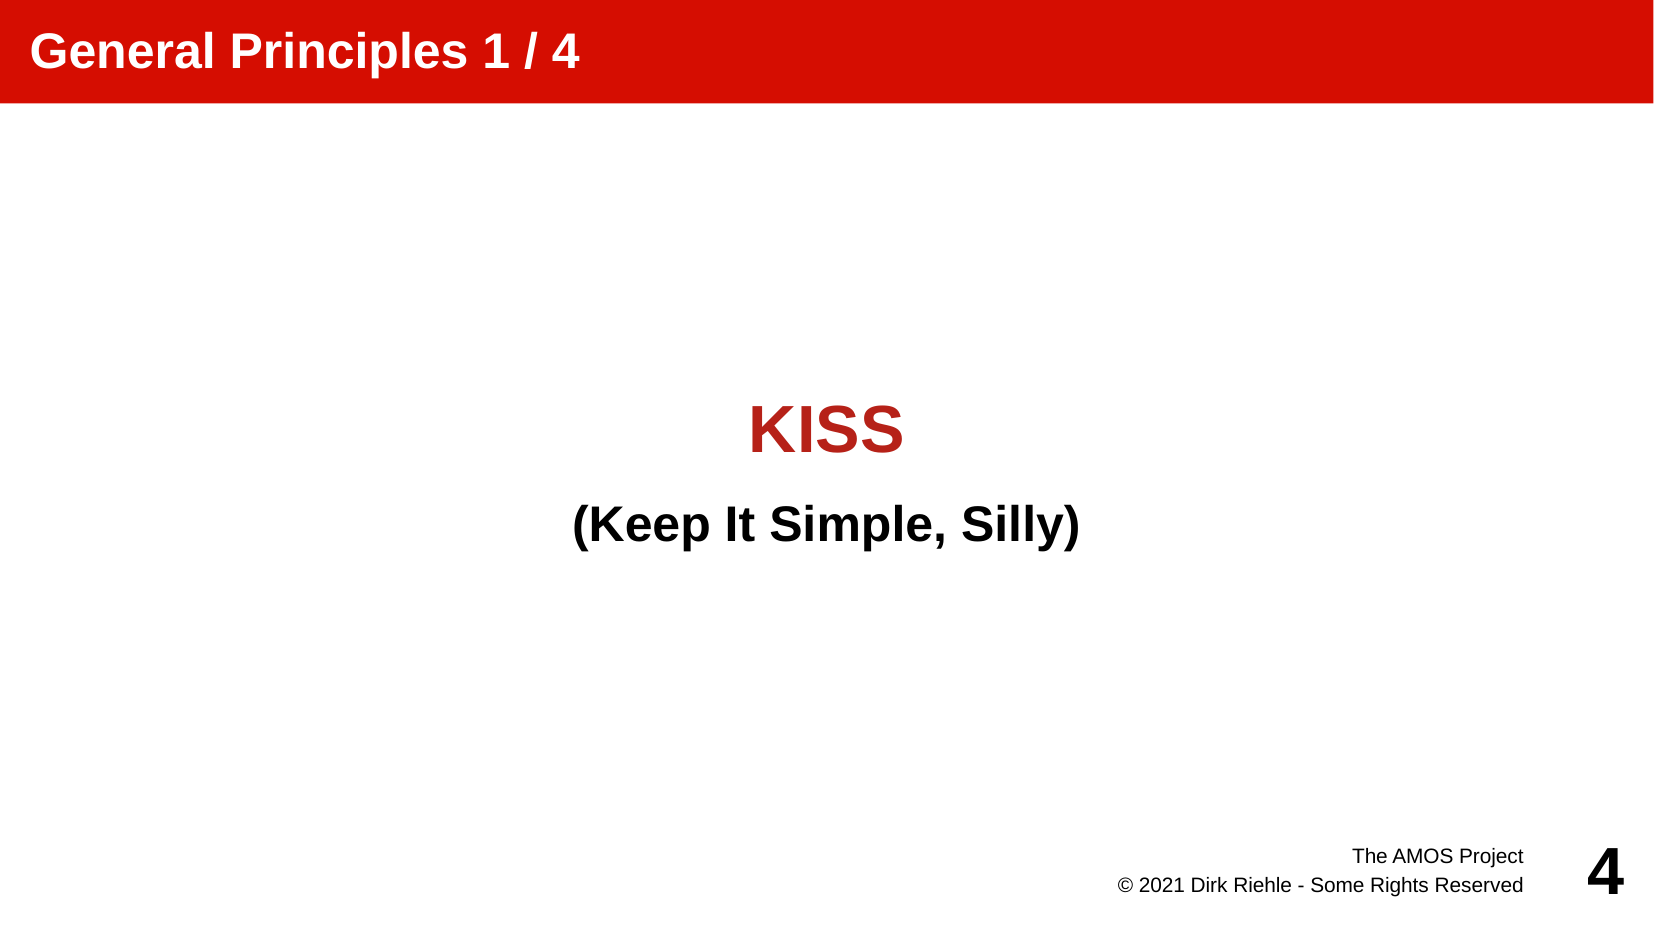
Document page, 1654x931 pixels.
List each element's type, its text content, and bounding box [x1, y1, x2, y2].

title General Principles 1 / 4 [0, 0, 1654, 104]
subtitle KISS (Keep It Simple, Silly) [29, 132, 1625, 813]
